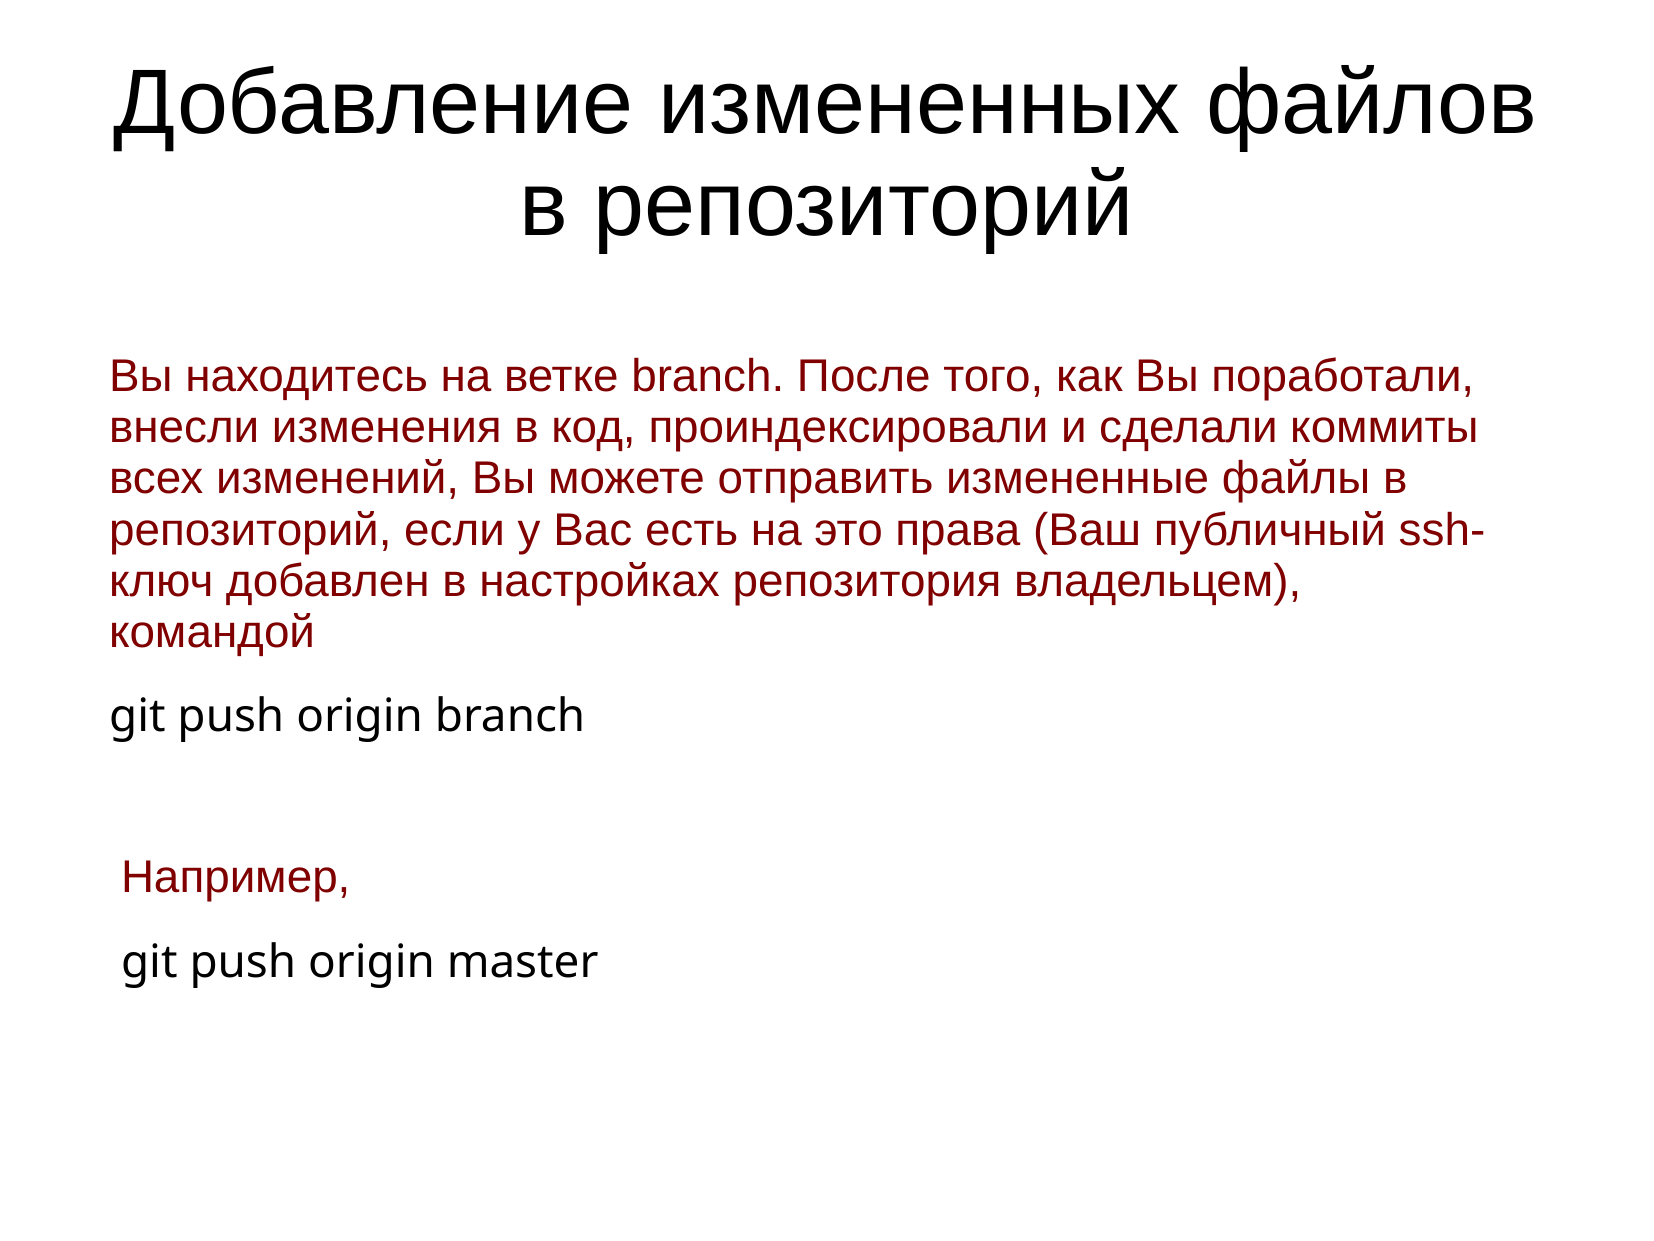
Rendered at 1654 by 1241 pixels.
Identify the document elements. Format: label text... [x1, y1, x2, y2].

title Добавление измененных файлов в репозиторий [82, 49, 1571, 257]
text_box git push origin master [106, 921, 1123, 987]
text_box git push origin branch [94, 675, 1512, 742]
text_box Вы находитесь на ветке branch. После того, как Вы поработали, внесли изменения в код, проиндексировали и сделали коммиты всех изменений, Вы можете отправить измененные файлы в репозиторий, если у Вас есть на это права (Ваш публичный ssh-ключ добавлен в настройках репозитория владельцем), командой [94, 342, 1536, 614]
text_box Например, [106, 843, 1359, 910]
